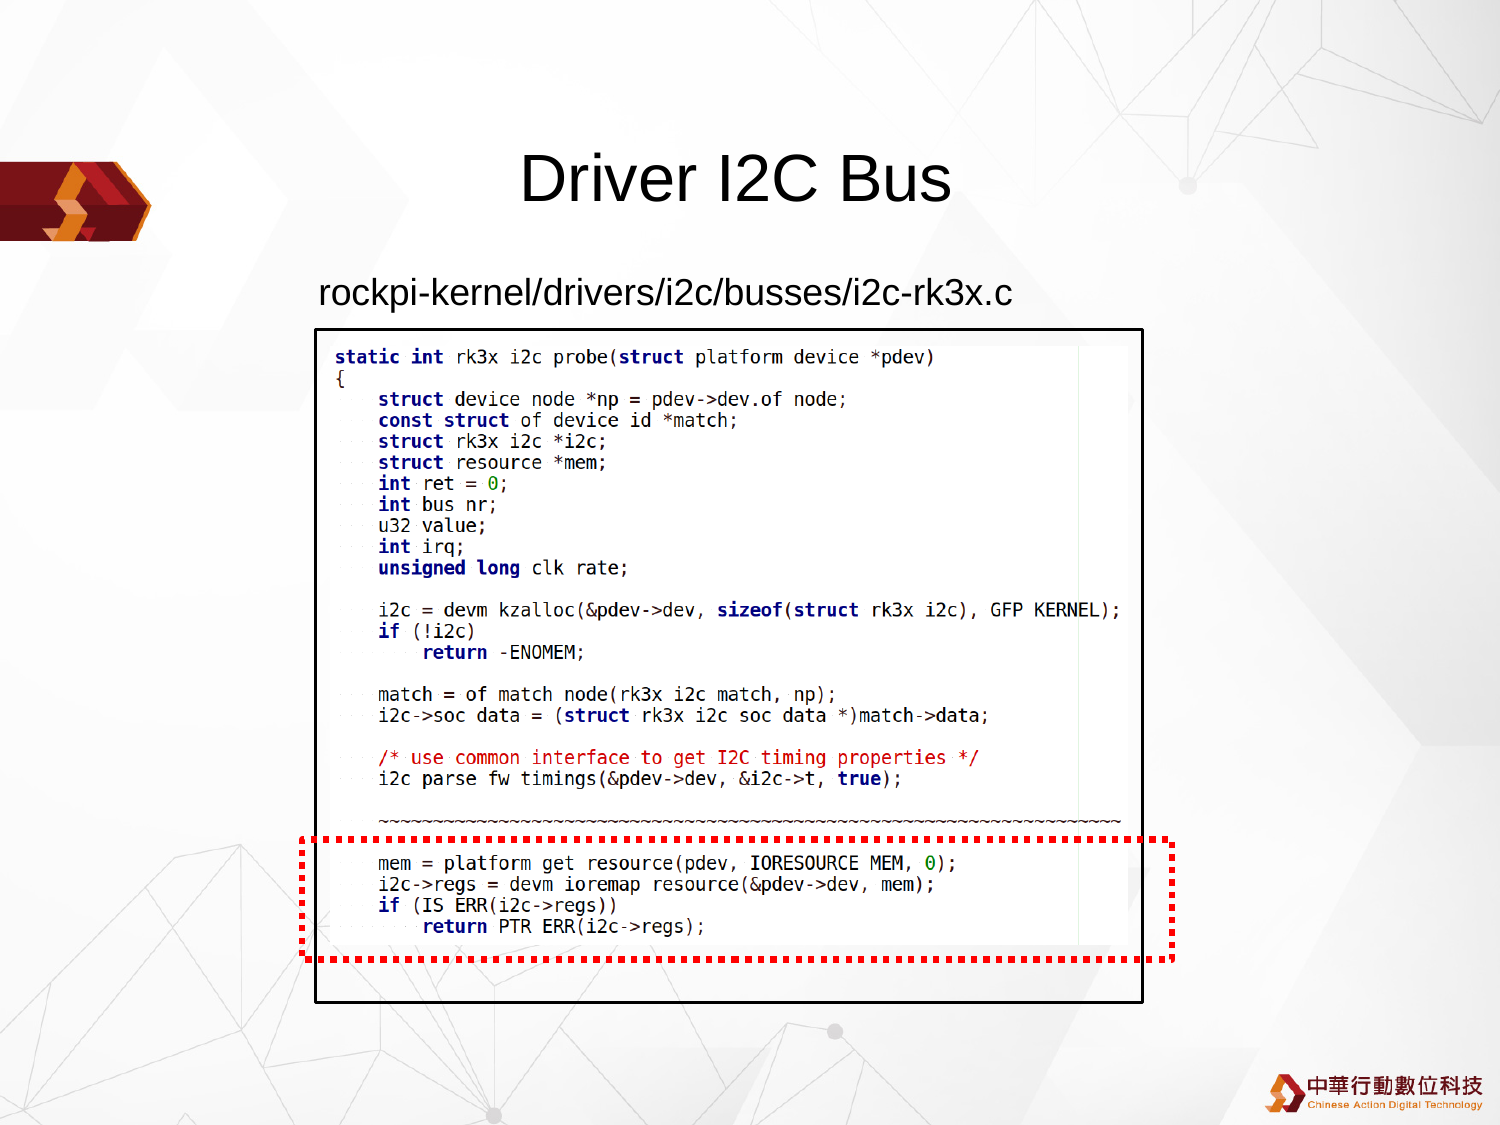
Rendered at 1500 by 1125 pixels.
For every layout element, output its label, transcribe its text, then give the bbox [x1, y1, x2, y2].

text_box rockpi-kernel/drivers/i2c/busses/i2c-rk3x.c [303, 260, 1051, 321]
title Driver I2C Bus [107, 101, 1367, 255]
picture [0, 0, 1500, 1125]
